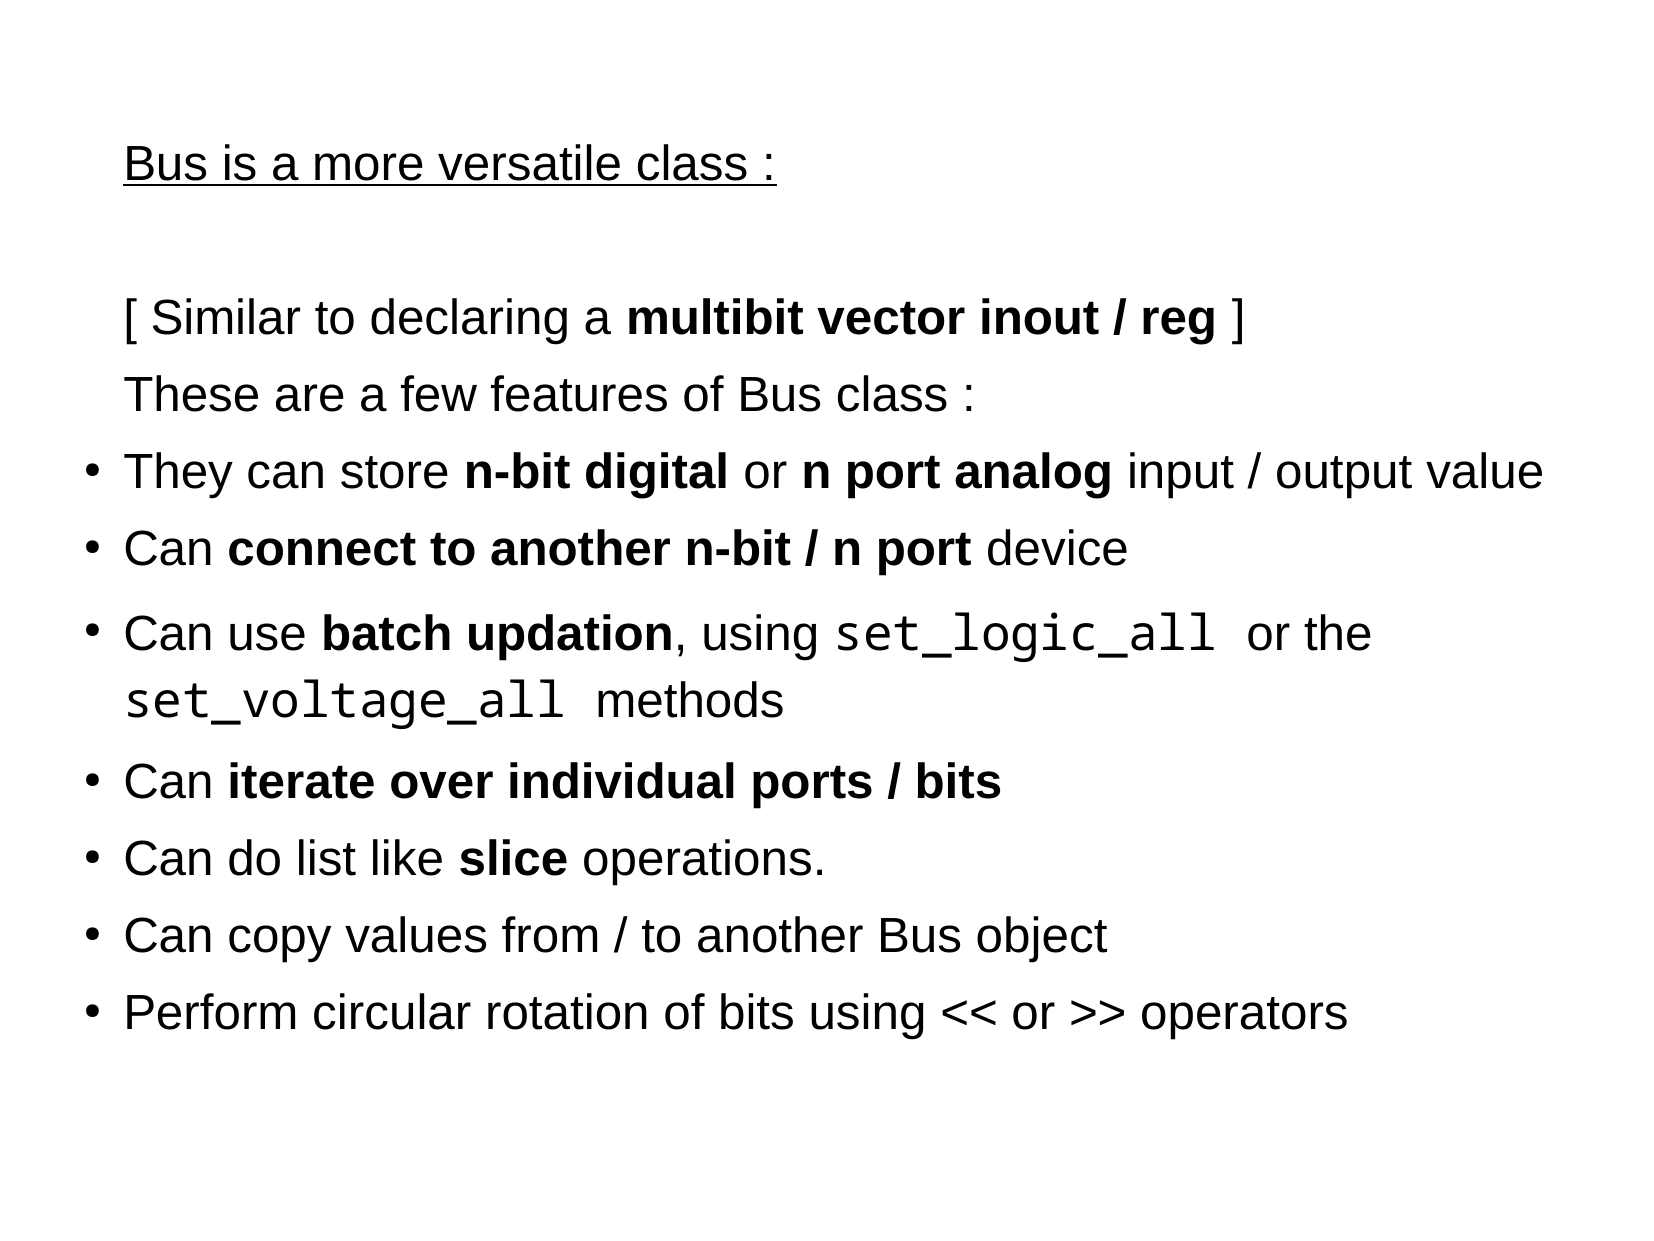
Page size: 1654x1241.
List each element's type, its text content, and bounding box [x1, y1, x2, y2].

list Bus is a more versatile class : [ Similar to declaring a multibit vector inout / reg ] These are a few features of Bus class : They can store n-bit digital or n port analog input / output value Can connect to another n-bit / n port device Can use batch updation, using set_logic_all or the set_voltage_all methods Can iterate over individual ports / bits Can do list like slice operations. Can copy values from / to another Bus object Perform circular rotation of bits using << or >> operators [70, 136, 1559, 1063]
